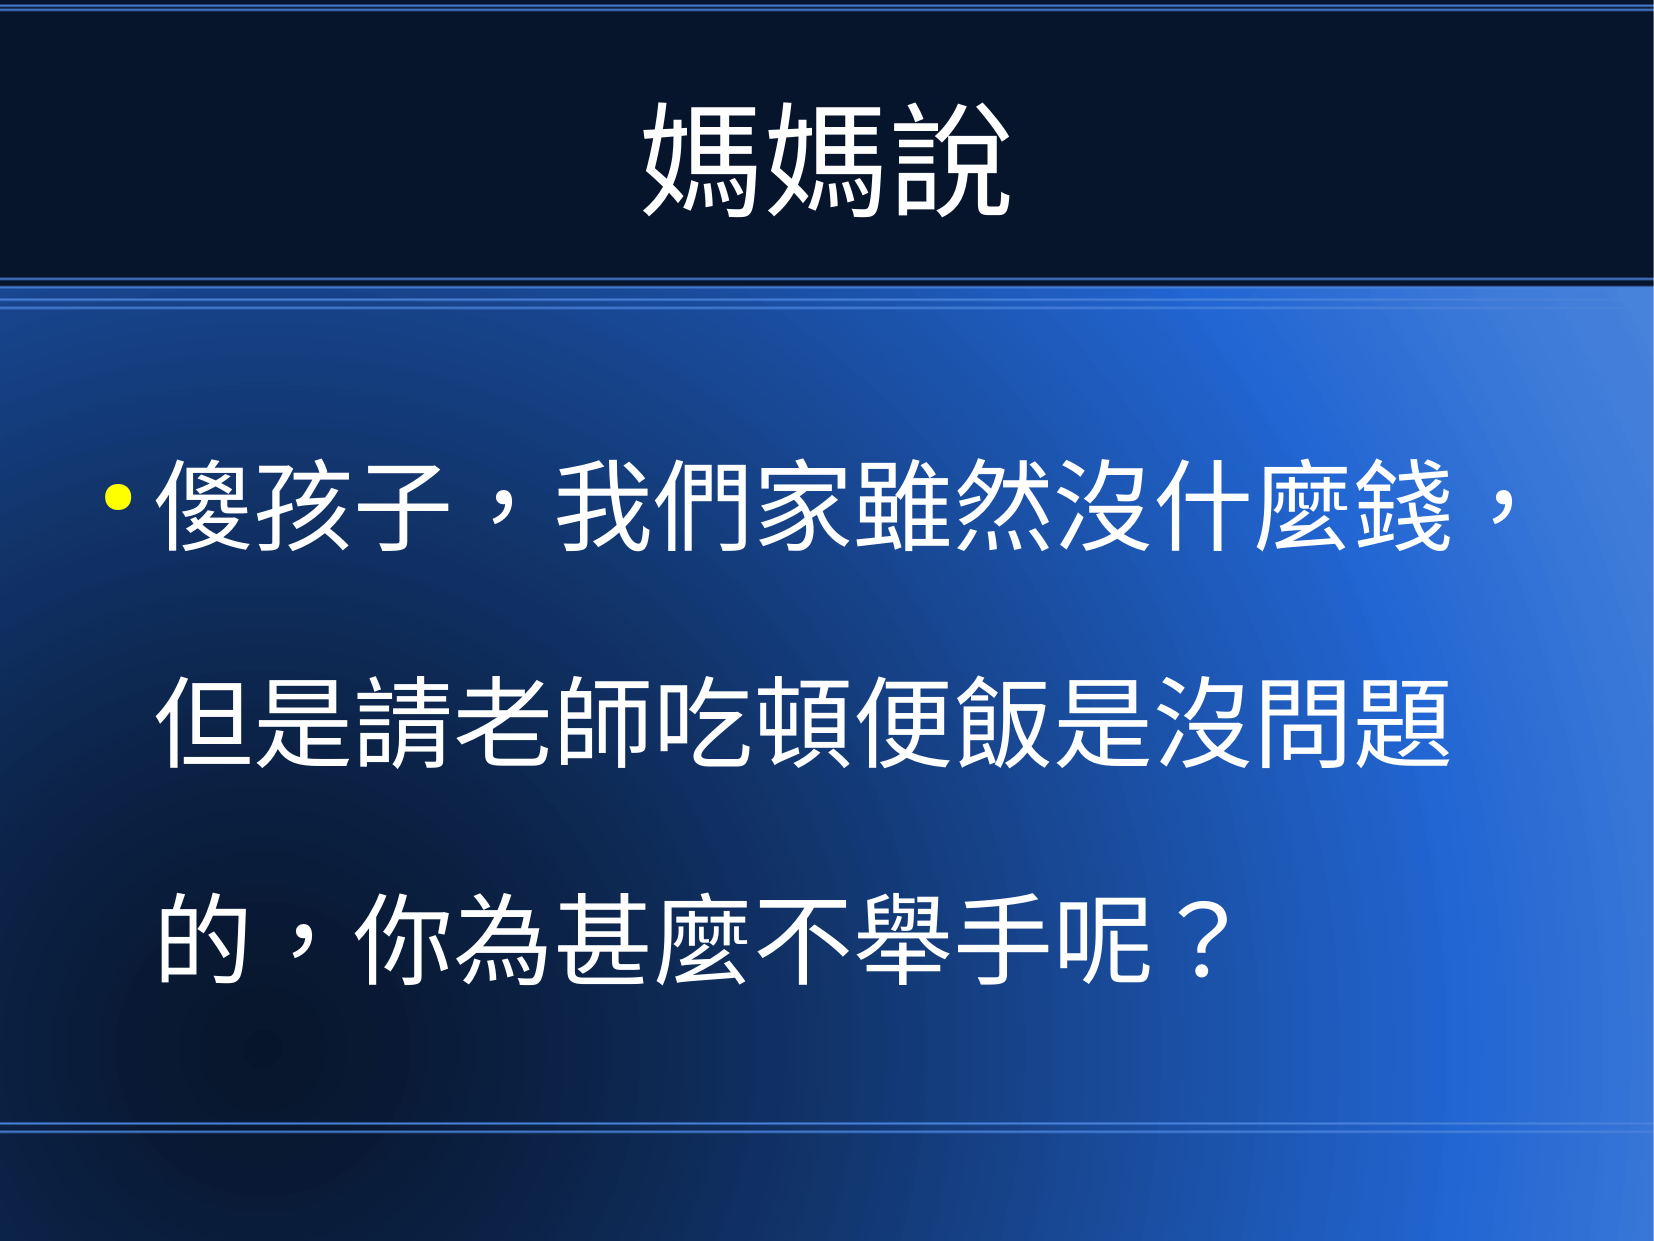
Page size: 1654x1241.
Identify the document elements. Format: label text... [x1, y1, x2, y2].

list 傻孩子，我們家雖然沒什麼錢，但是請老師吃頓便飯是沒問題的，你為甚麼不舉手呢？ [82, 355, 1571, 1241]
title 媽媽說 [82, 49, 1571, 257]
picture [0, 0, 1654, 1241]
